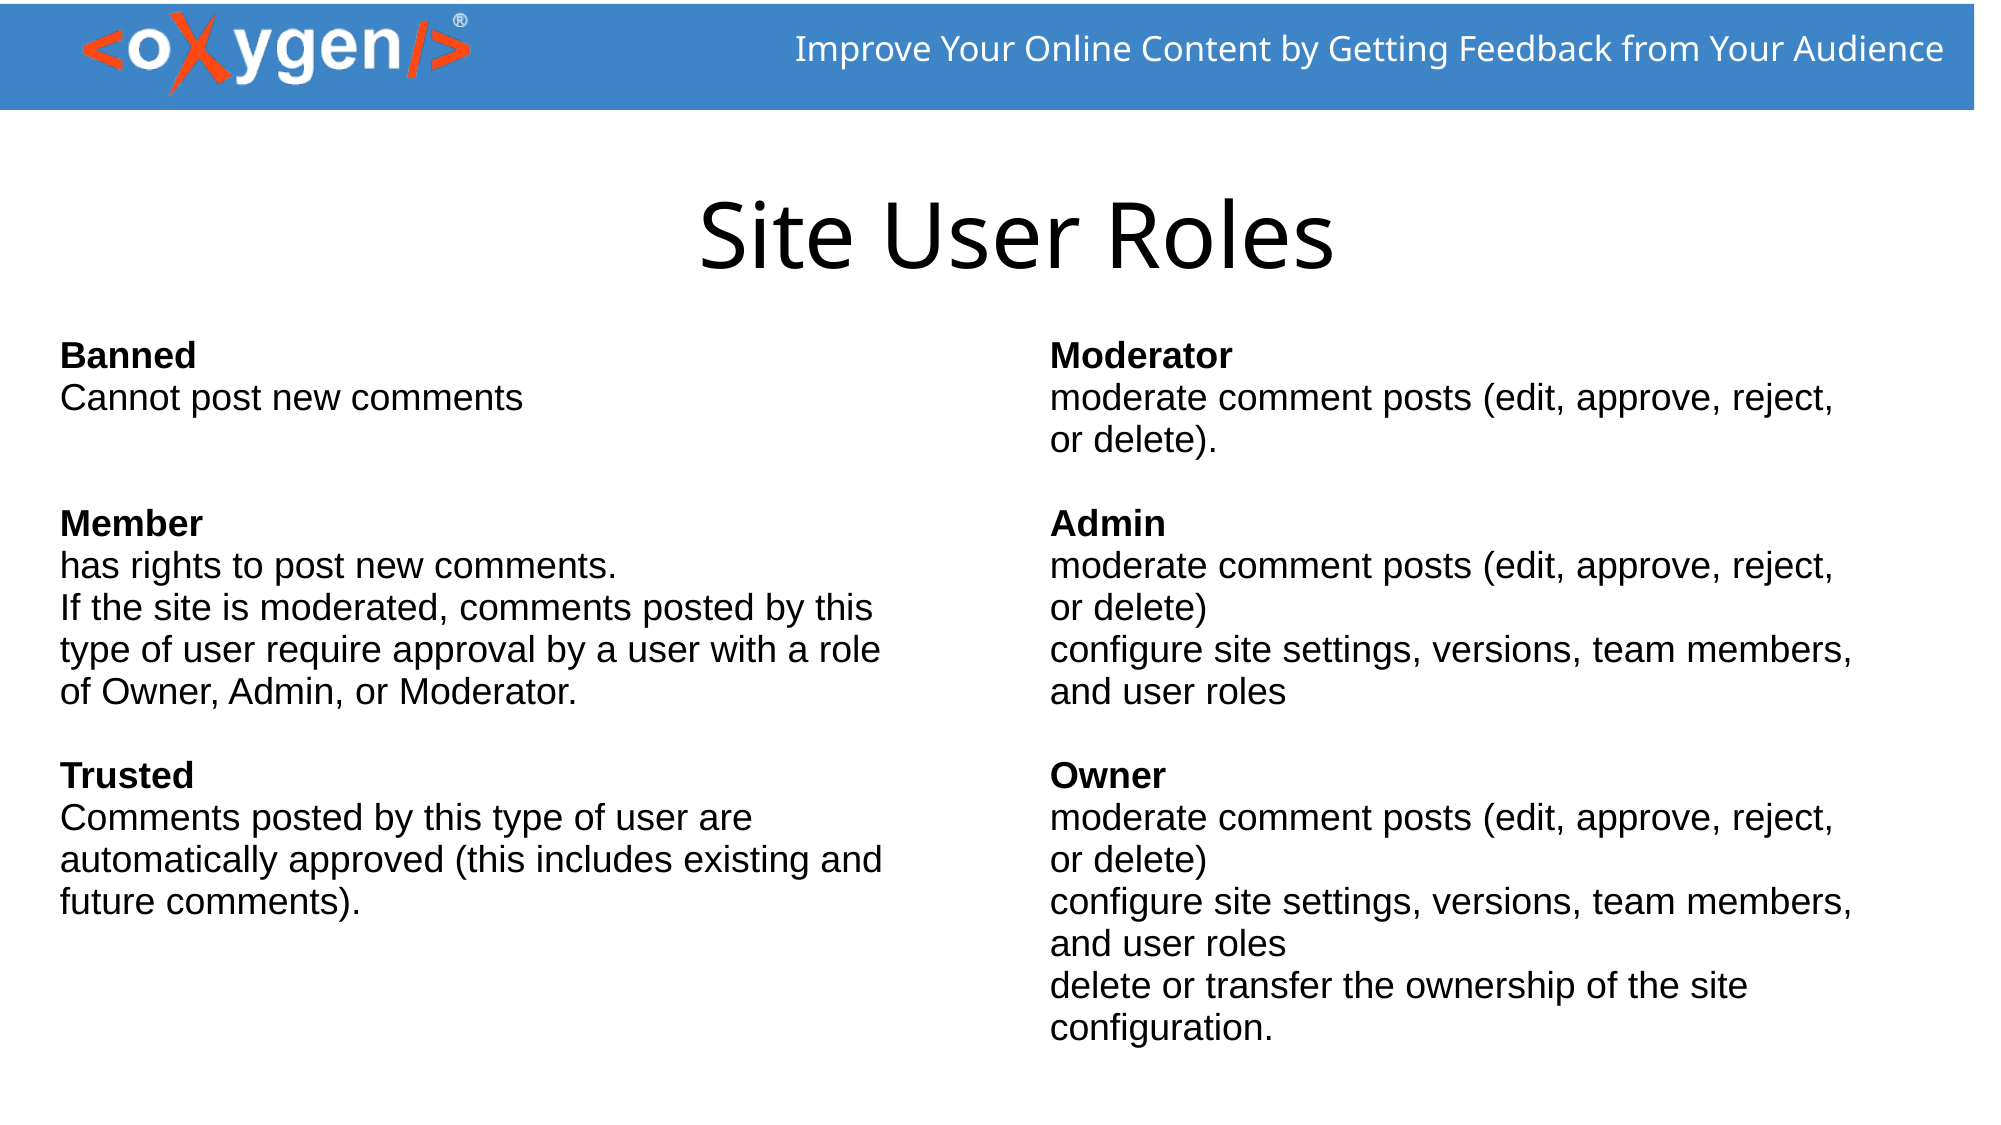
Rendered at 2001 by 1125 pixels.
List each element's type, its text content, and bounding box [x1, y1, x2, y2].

title Site User Roles [99, 139, 1900, 328]
text_box Banned Cannot post new comments Member has rights to post new comments. If the site is moderated, comments posted by this type of user require approval by a user with a role of Owner, Admin, or Moderator. Trusted Comments posted by this type of user are automatically approved (this includes existing and future comments). [45, 327, 901, 1013]
text_box Moderator moderate comment posts (edit, approve, reject, or delete). Admin moderate comment posts (edit, approve, reject, or delete) configure site settings, versions, team members, and user roles Owner moderate comment posts (edit, approve, reject, or delete) configure site settings, versions, team members, and user roles delete or transfer the ownership of the site configuration. [1035, 327, 1891, 1125]
picture [75, 0, 488, 106]
